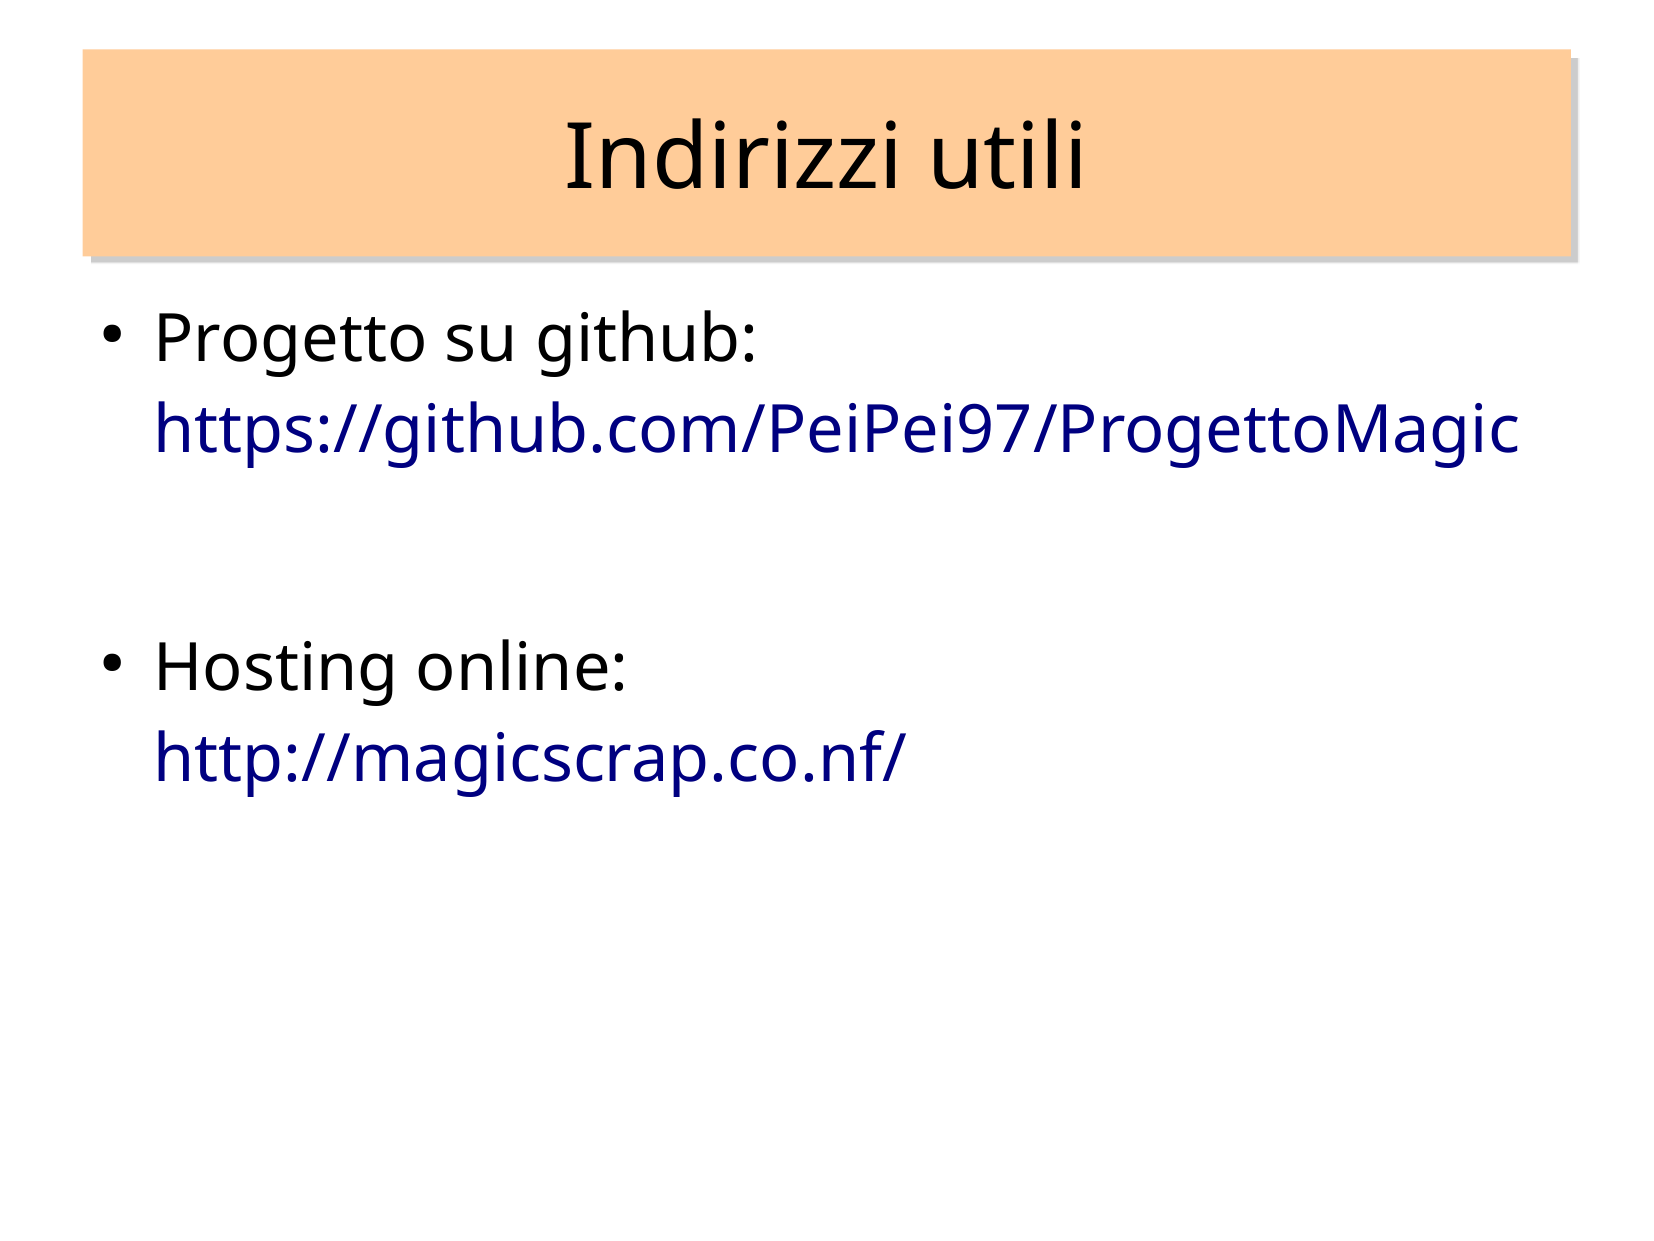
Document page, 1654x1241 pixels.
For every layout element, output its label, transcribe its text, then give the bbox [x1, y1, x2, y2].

list Progetto su github: https://github.com/PeiPei97/ProgettoMagic Hosting online: http://magicscrap.co.nf/ [82, 290, 1583, 1109]
title Indirizzi utili [82, 49, 1571, 257]
